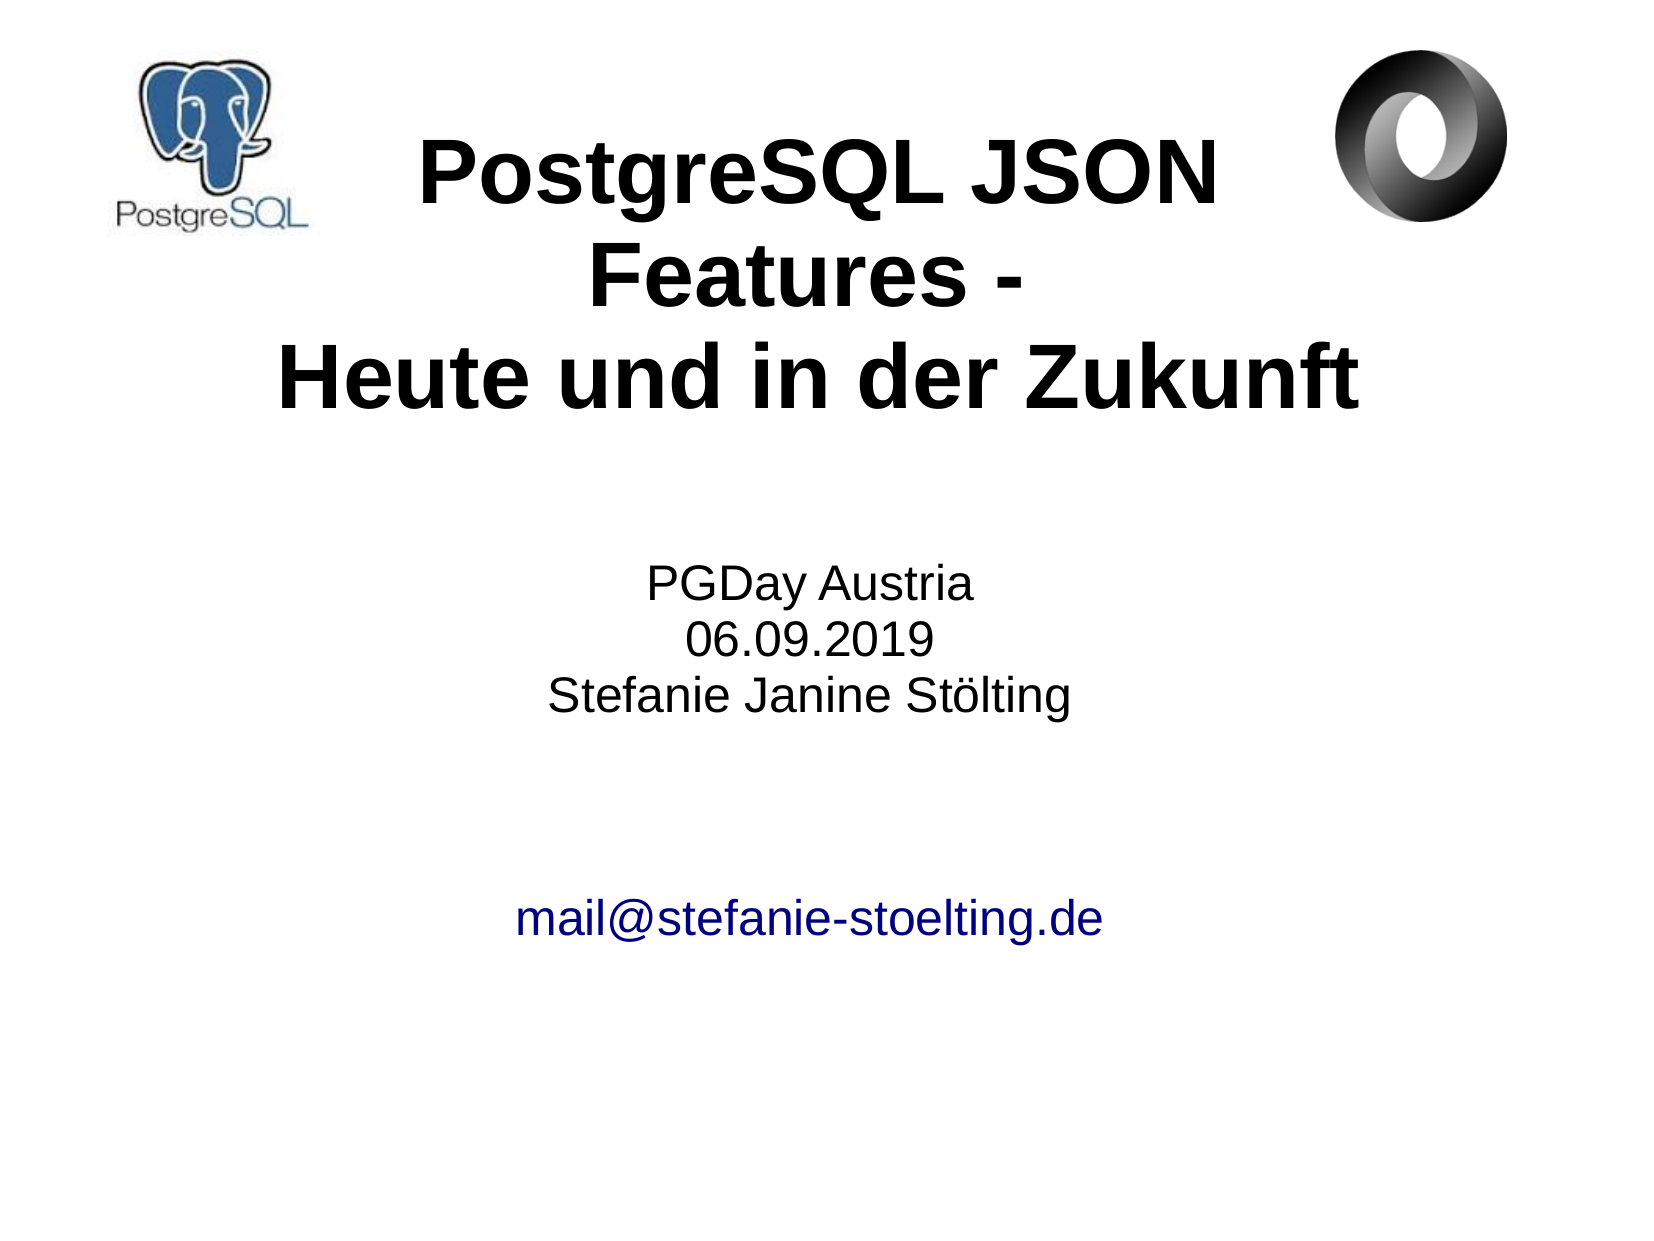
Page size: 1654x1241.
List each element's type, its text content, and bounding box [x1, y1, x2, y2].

picture [58, 50, 356, 237]
title [82, 49, 1571, 257]
subtitle PGDay Austria 06.09.2019 Stefanie Janine Stölting mail@stefanie-stoelting.de [82, 429, 1538, 1212]
picture [1335, 50, 1507, 222]
title PostgreSQL JSON Features - Heute und in der Zukunft [75, 120, 1564, 429]
